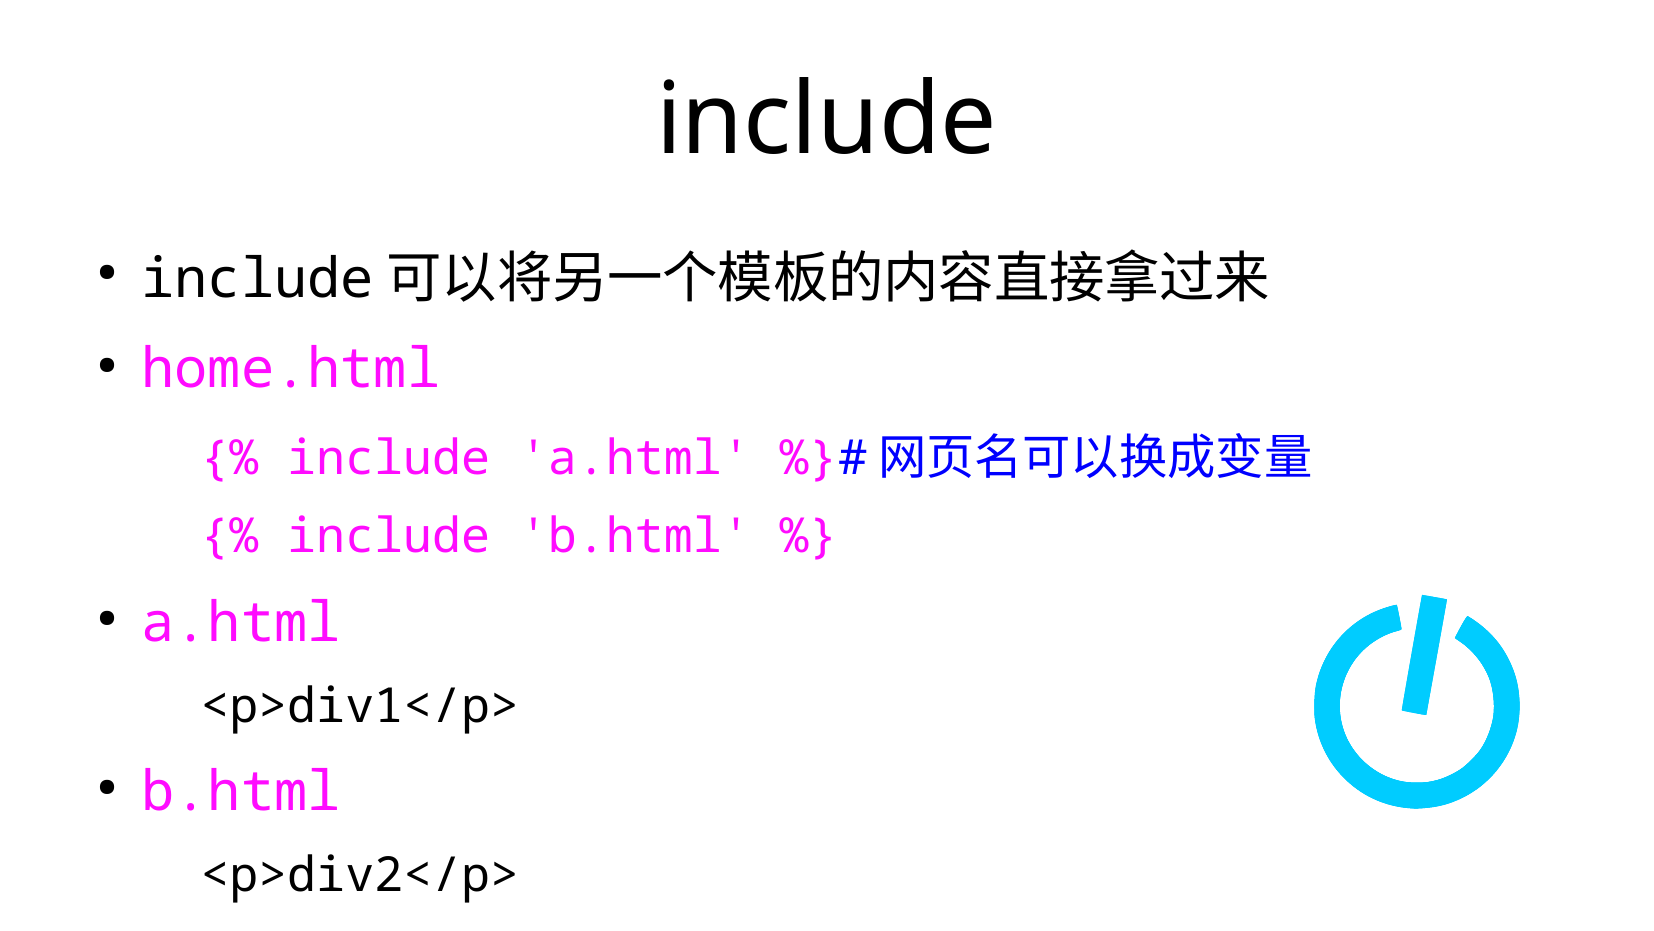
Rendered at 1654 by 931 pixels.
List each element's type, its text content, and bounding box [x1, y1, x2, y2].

title include [82, 37, 1571, 193]
list include可以将另一个模板的内容直接拿过来 home.html {% include 'a.html' %}#网页名可以换成变量 {% include 'b.html' %} a.html <p>div1</p> b.html <p>div2</p> [82, 217, 1571, 910]
